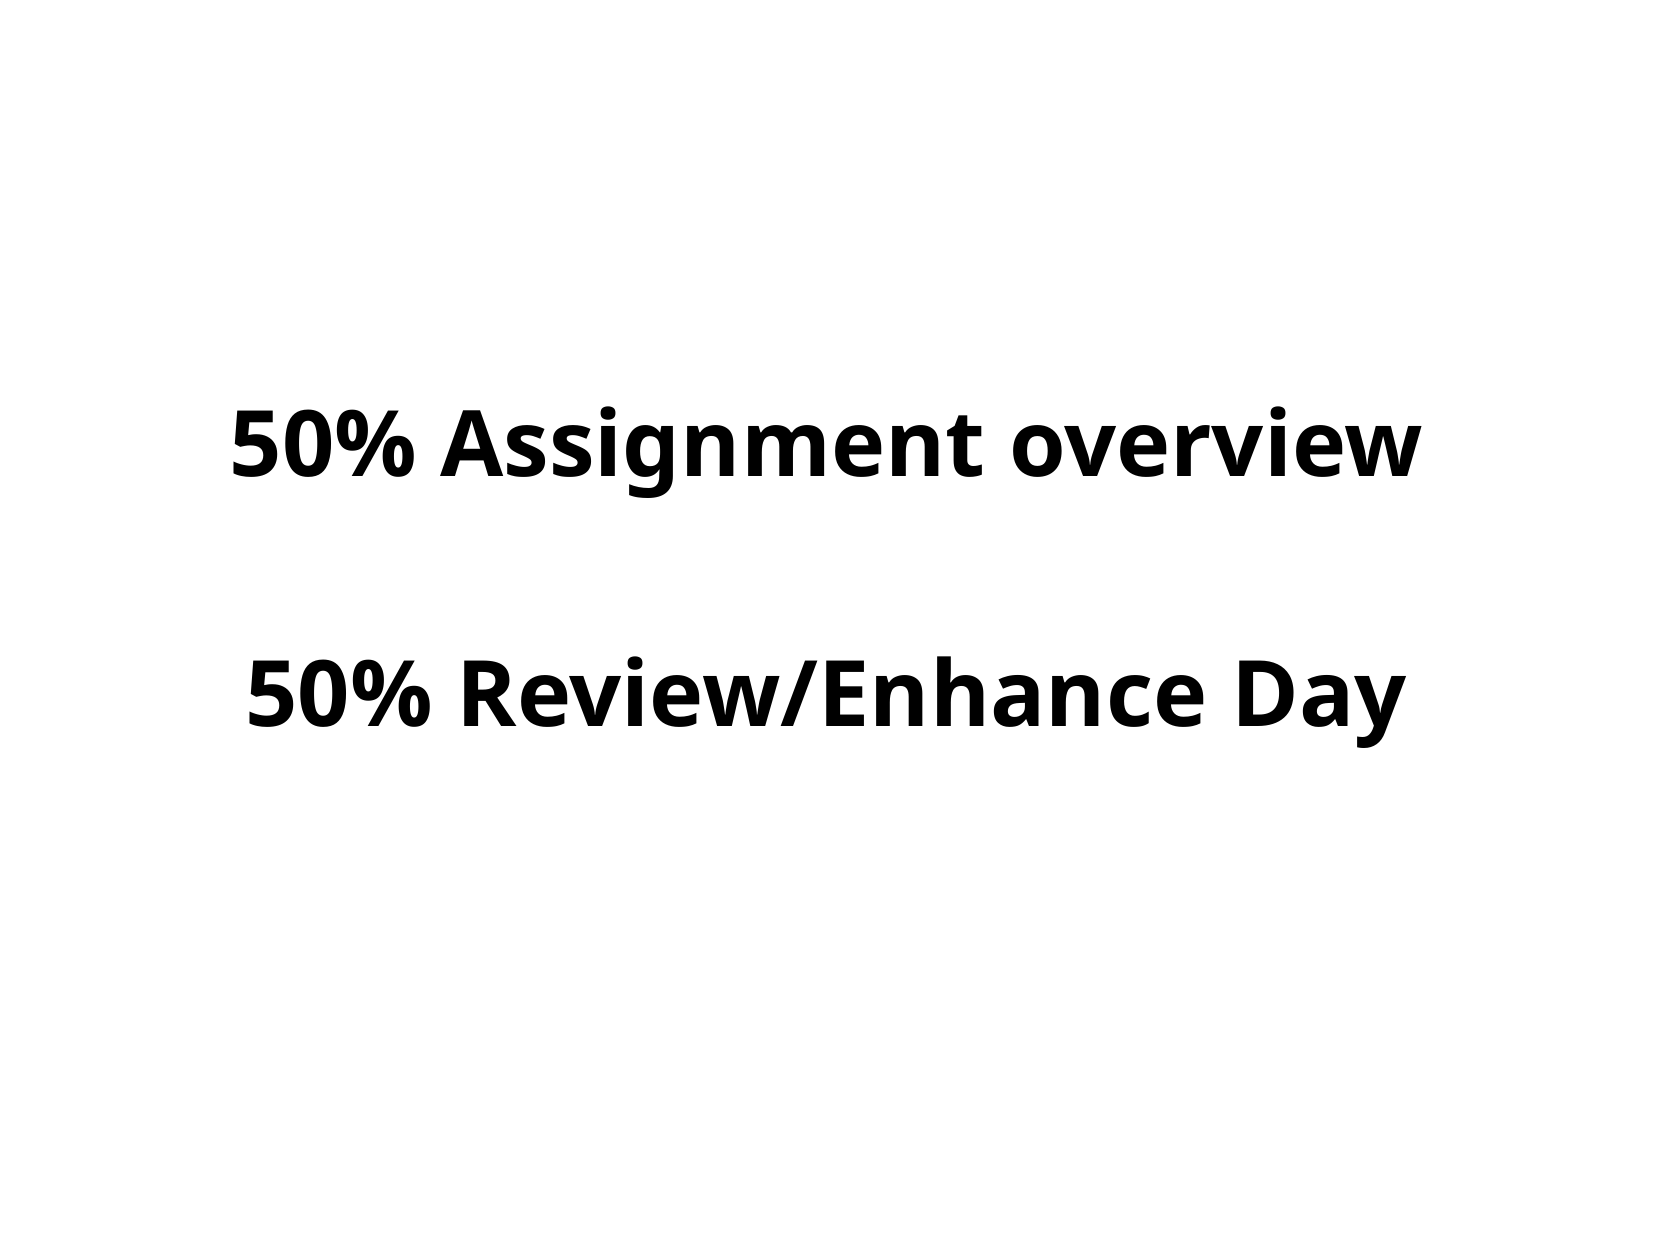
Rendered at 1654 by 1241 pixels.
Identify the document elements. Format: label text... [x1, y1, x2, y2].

title 50% Assignment overview 50% Review/Enhance Day [82, 428, 1571, 705]
